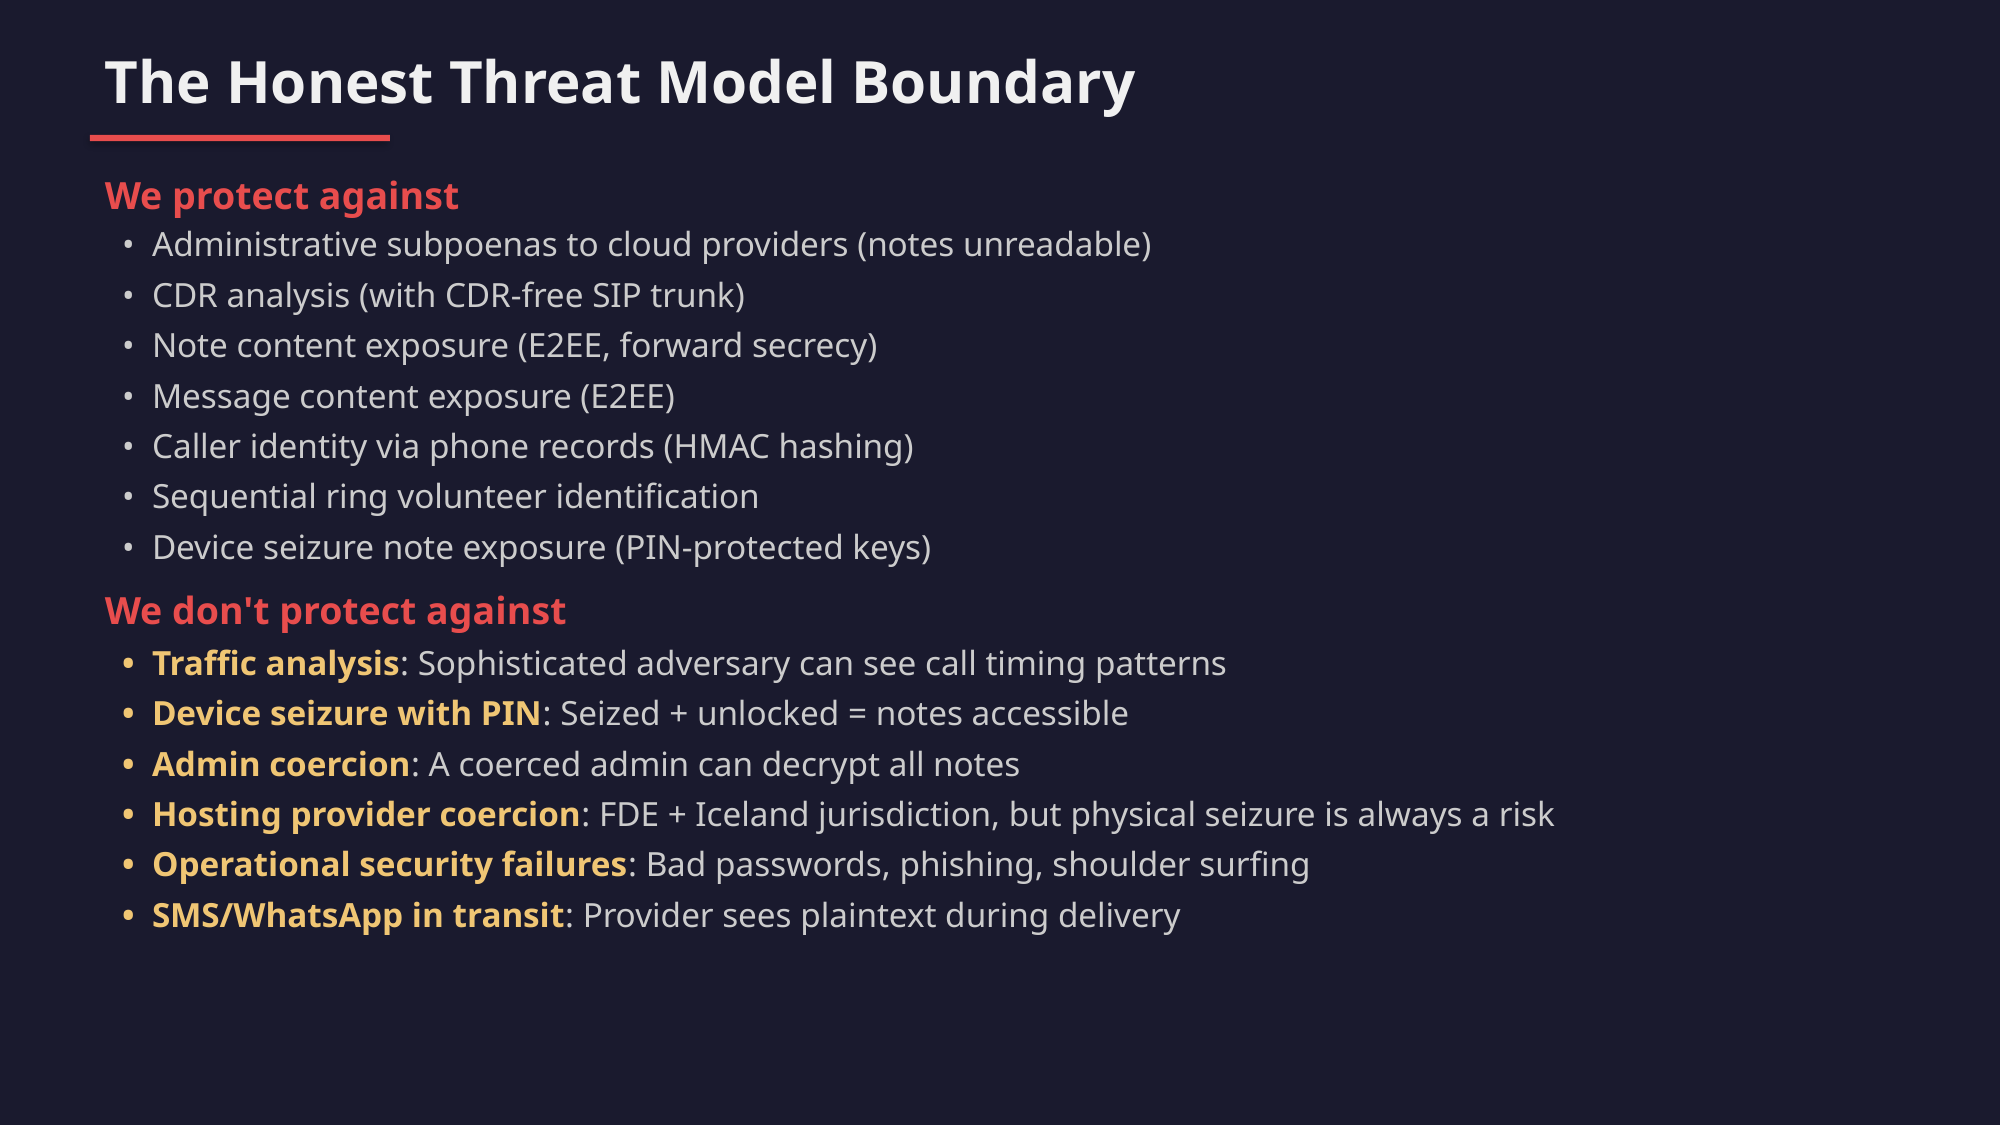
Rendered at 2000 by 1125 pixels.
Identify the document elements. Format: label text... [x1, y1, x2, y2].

text_box [89, 134, 390, 142]
text_box The Honest Threat Model Boundary [89, 37, 1910, 123]
text_box We protect against • Administrative subpoenas to cloud providers (notes unreadable) • CDR analysis (with CDR-free SIP trunk) • Note content exposure (E2EE, forward secrecy) • Message content exposure (E2EE) • Caller identity via phone records (HMAC hashing) • Sequential ring volunteer identification • Device seizure note exposure (PIN-protected keys) We don't protect against • Traffic analysis: Sophisticated adversary can see call timing patterns • Device seizure with PIN: Seized + unlocked = notes accessible • Admin coercion: A coerced admin can decrypt all notes • Hosting provider coercion: FDE + Iceland jurisdiction, but physical seizure is always a risk • Operational security failures: Bad passwords, phishing, shoulder surfing • SMS/WhatsApp in transit: Provider sees plaintext during delivery [89, 164, 1910, 942]
